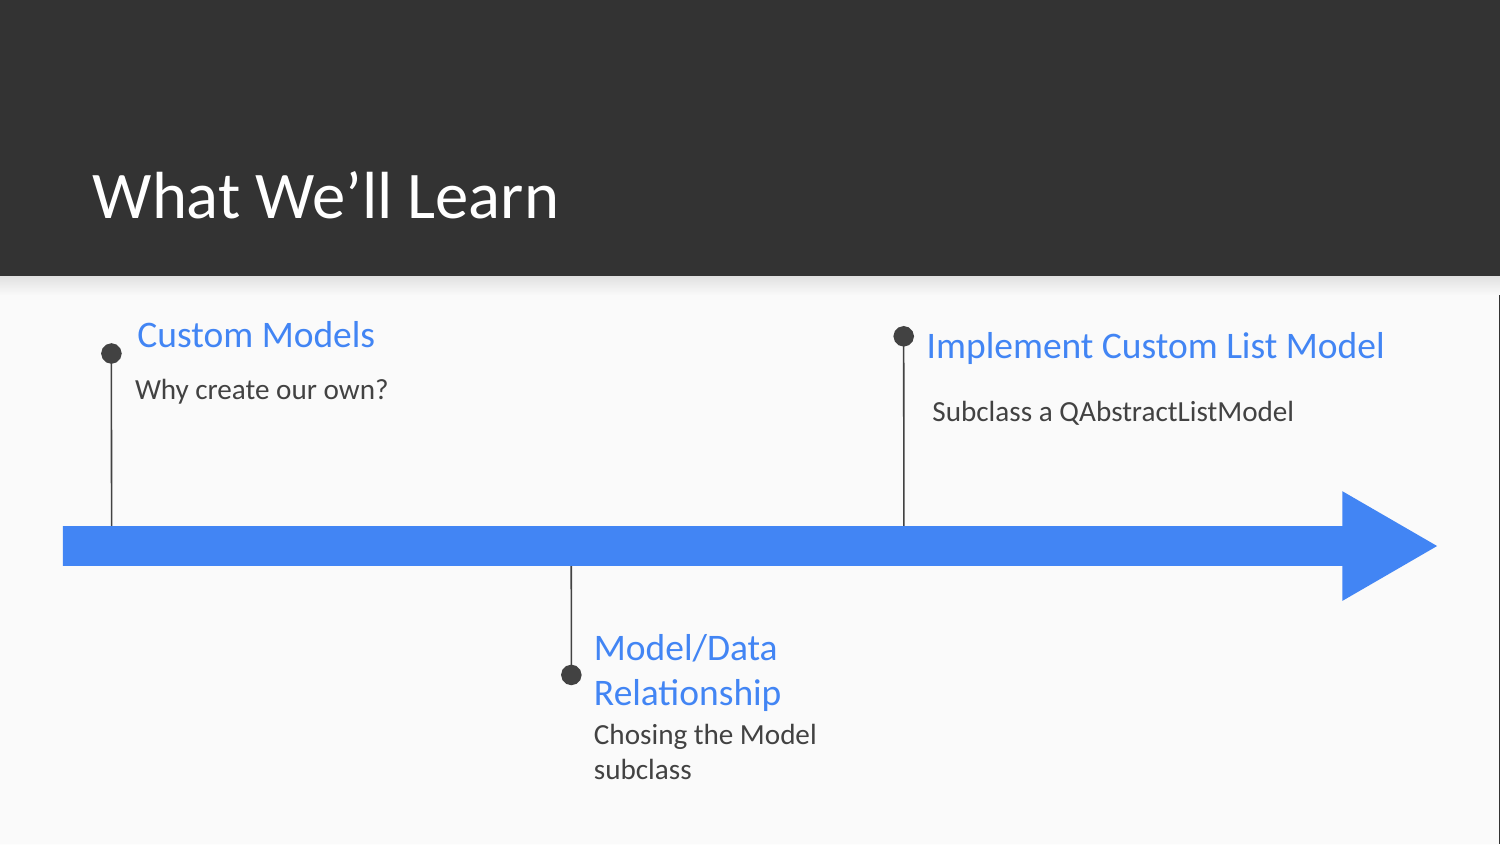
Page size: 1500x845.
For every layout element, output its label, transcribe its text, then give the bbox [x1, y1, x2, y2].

title Model/Data Relationship [578, 635, 961, 701]
text_box [62, 491, 1438, 601]
title Implement Custom List Model [911, 311, 1486, 377]
list Chosing the Model subclass [578, 700, 877, 796]
title What We’ll Learn [77, 121, 1427, 248]
list Why create our own? [120, 355, 541, 451]
list Subclass a QAbstractListModel [917, 377, 1381, 473]
title Custom Models [122, 300, 466, 355]
